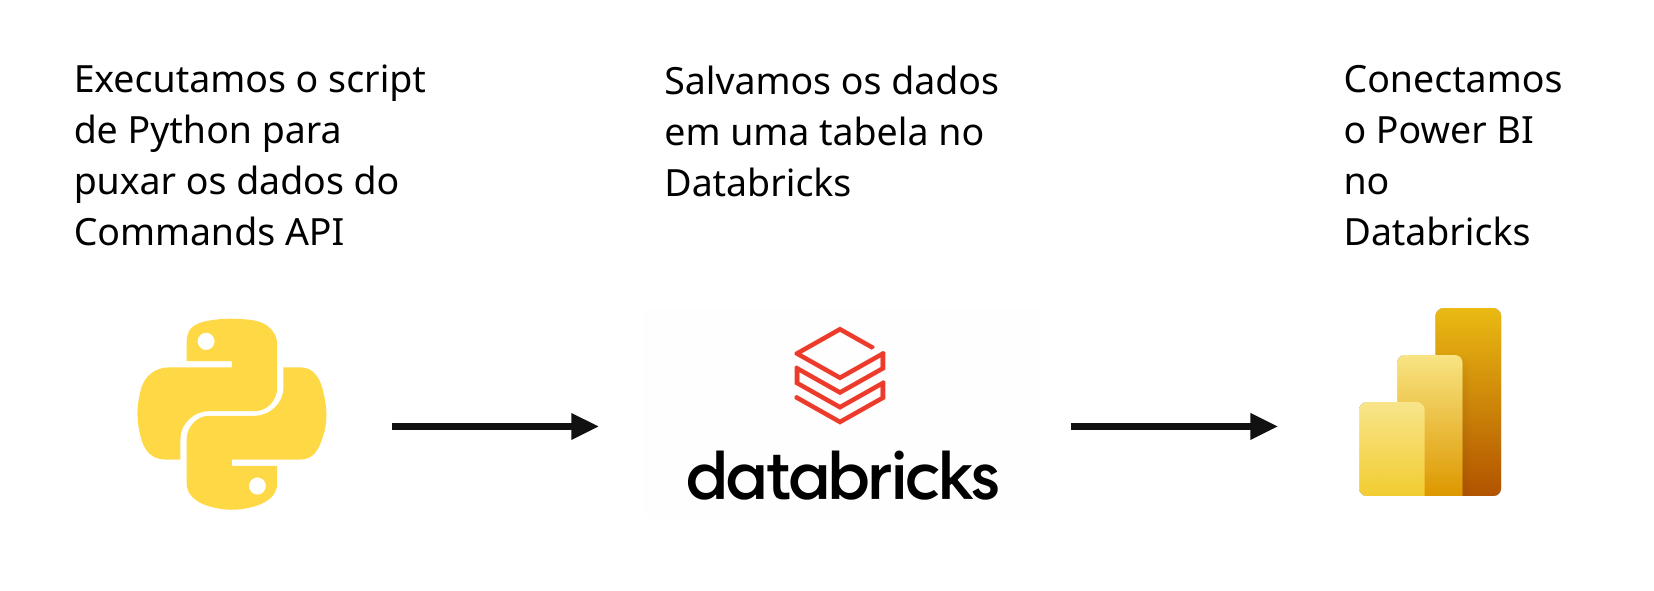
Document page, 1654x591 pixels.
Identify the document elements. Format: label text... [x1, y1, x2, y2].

text_box Executamos o script de Python para puxar os dados do Commands API [59, 45, 443, 237]
picture [1336, 308, 1524, 496]
text_box Conectamos o Power BI no Databricks [1328, 45, 1595, 237]
picture [131, 313, 333, 515]
picture [643, 308, 1042, 518]
text_box Salvamos os dados em uma tabela no Databricks [649, 47, 1034, 195]
